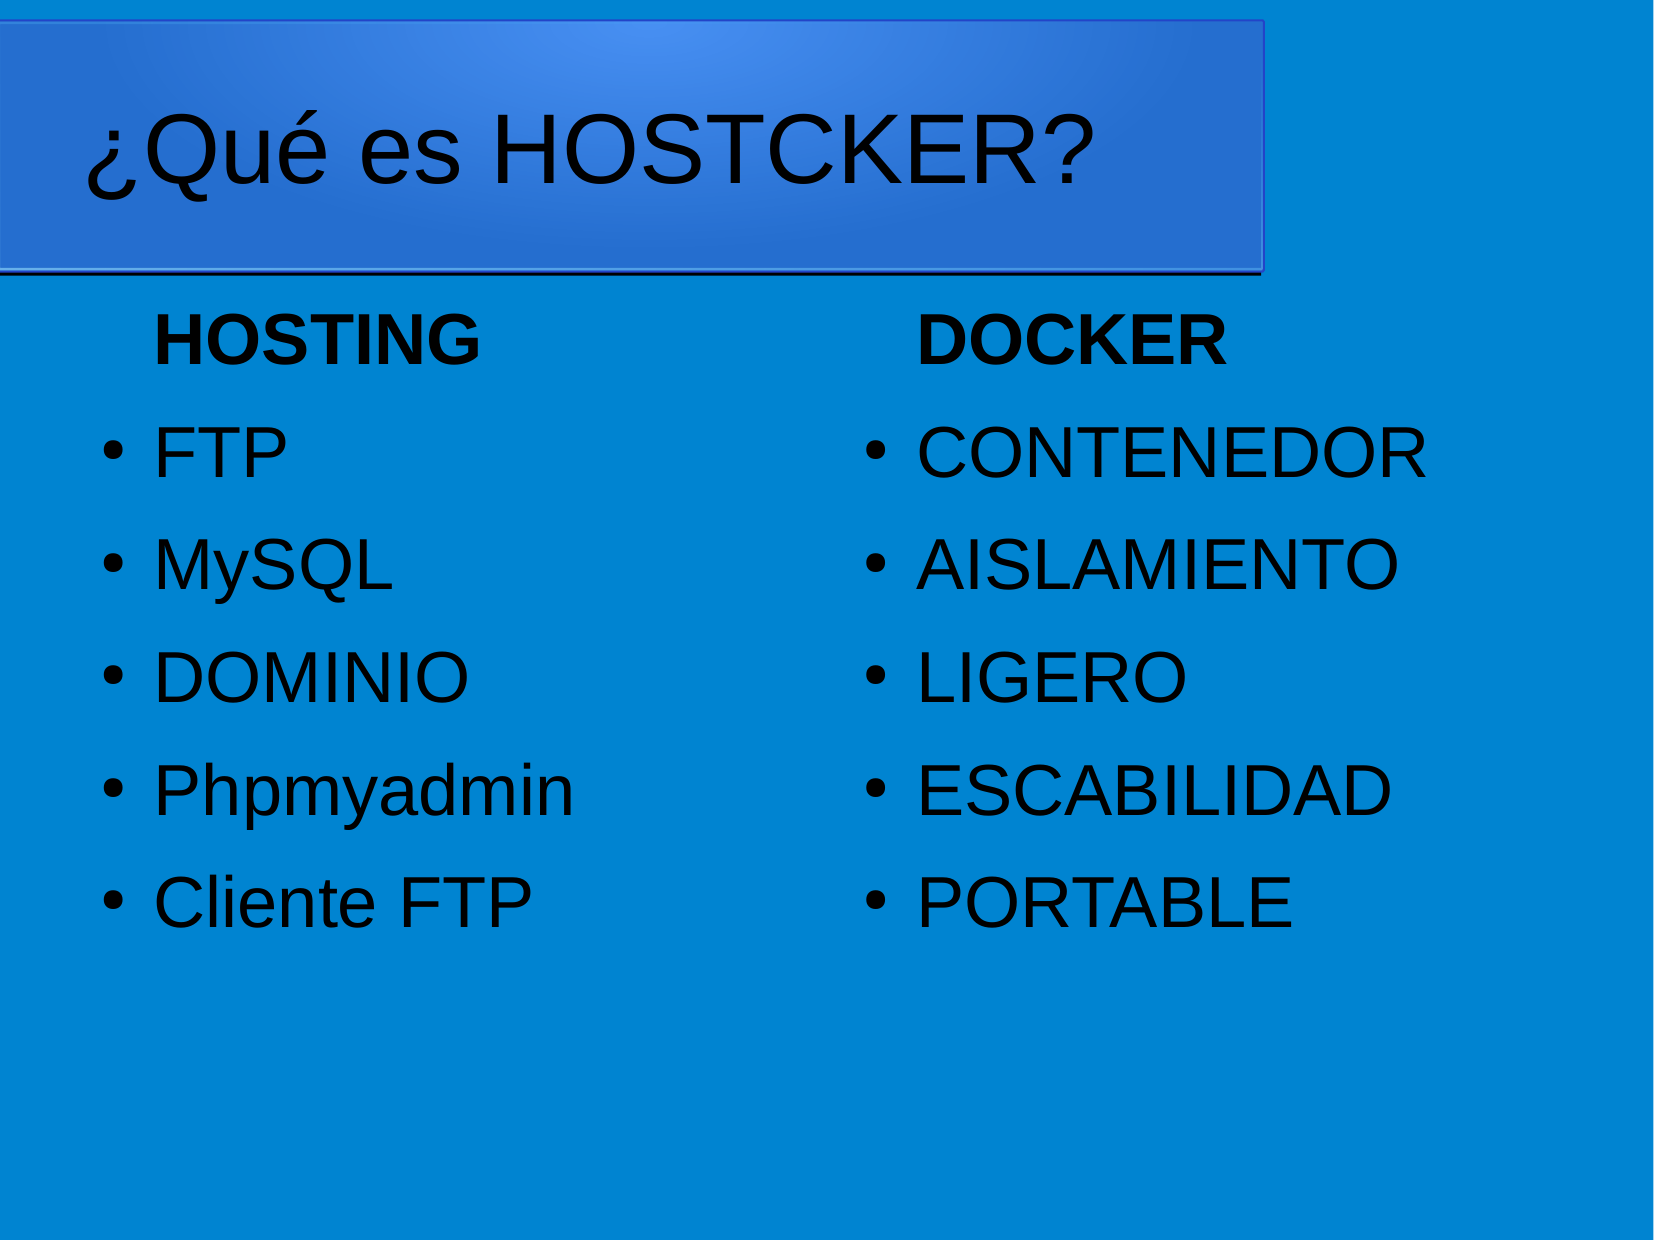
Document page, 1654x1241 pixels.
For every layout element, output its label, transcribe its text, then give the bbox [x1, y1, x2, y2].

list DOCKER CONTENEDOR AISLAMIENTO LIGERO ESCABILIDAD PORTABLE [845, 299, 1572, 1019]
title ¿Qué es HOSTCKER? [82, 47, 1235, 252]
list HOSTING FTP MySQL DOMINIO Phpmyadmin Cliente FTP [82, 299, 809, 1019]
